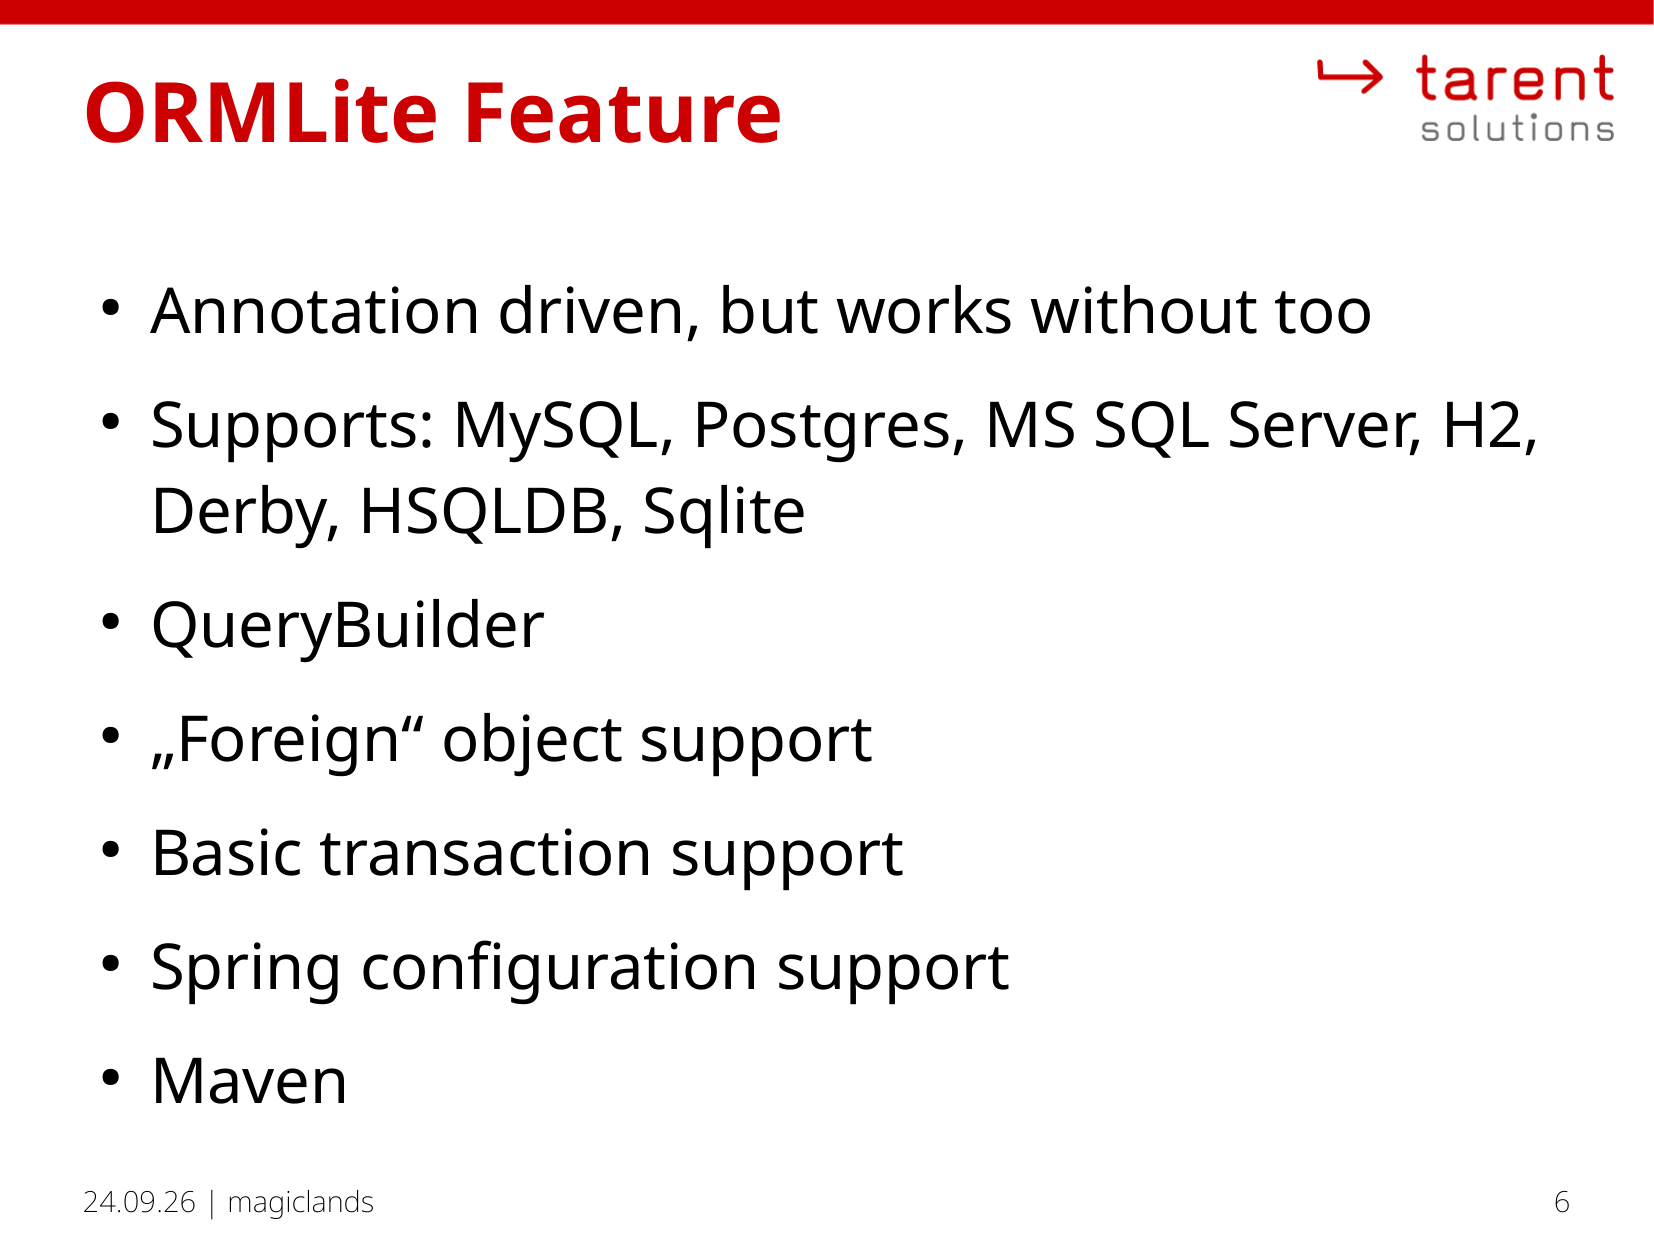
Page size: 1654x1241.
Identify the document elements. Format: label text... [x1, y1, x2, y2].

picture [0, 0, 1654, 26]
picture [1571, 45, 1622, 151]
title ORMLite Feature [82, 20, 1571, 201]
list Annotation driven, but works without too Supports: MySQL, Postgres, MS SQL Server, H2, Derby, HSQLDB, Sqlite QueryBuilder „Foreign“ object support Basic transaction support Spring configuration support Maven [82, 265, 1571, 1123]
